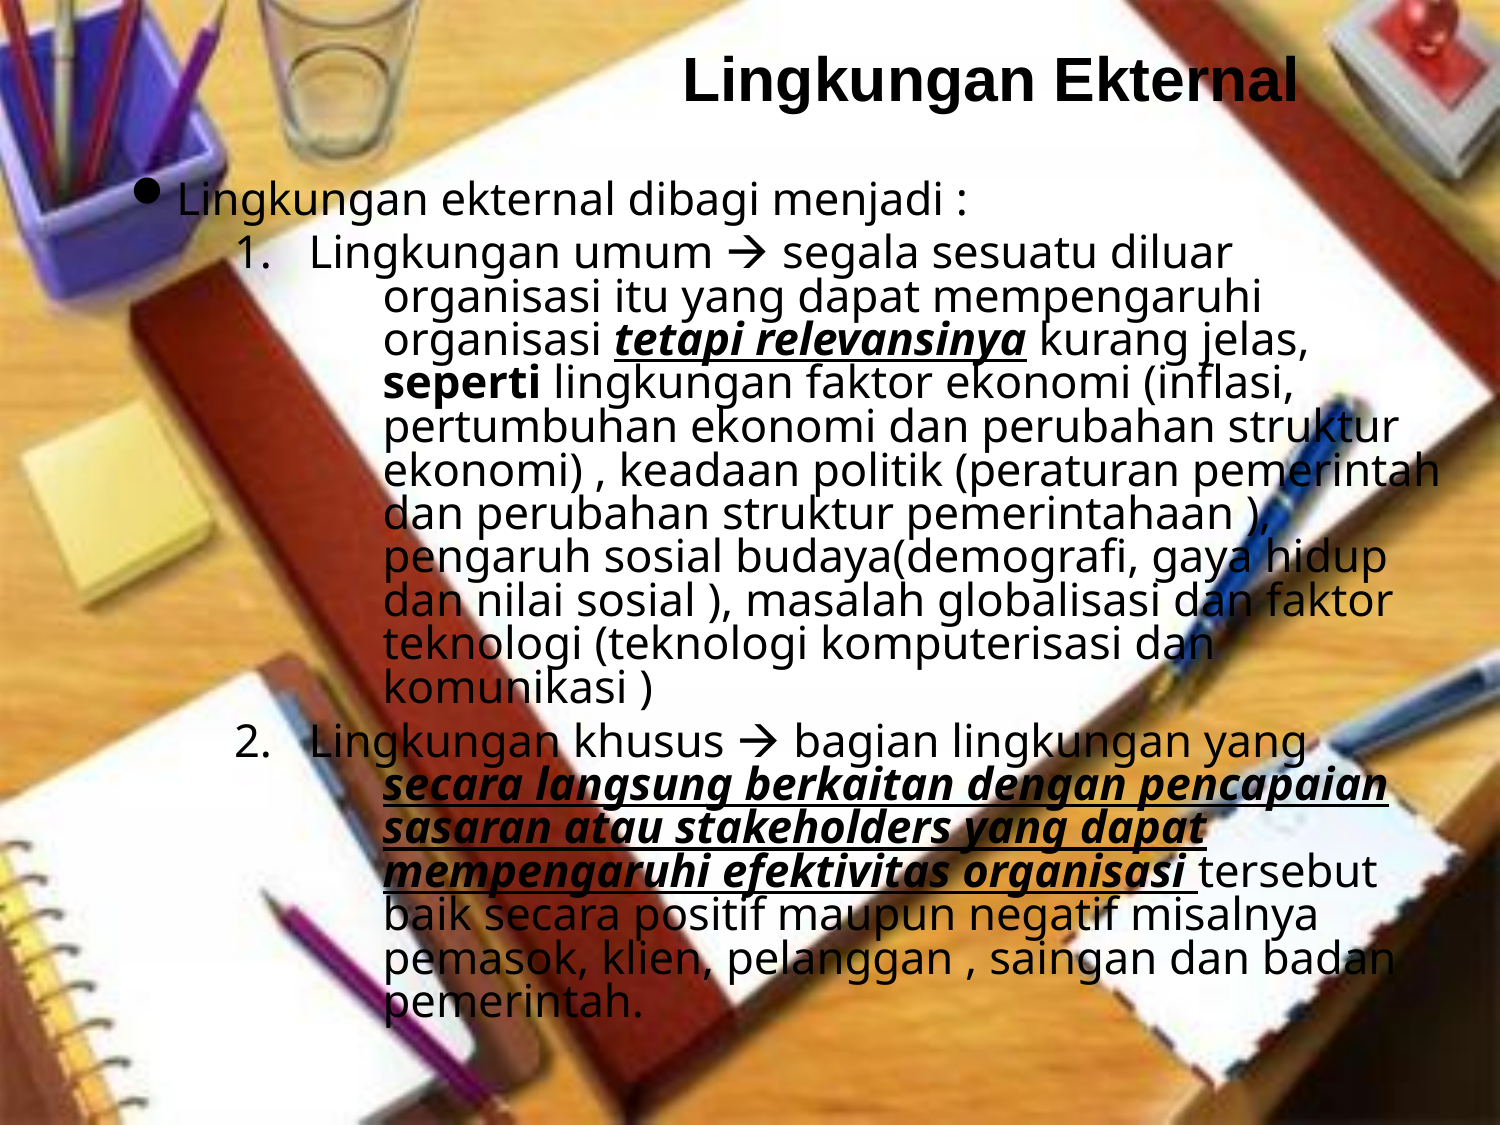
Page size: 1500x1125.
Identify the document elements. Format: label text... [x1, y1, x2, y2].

text_box Lingkungan Ekternal [667, 31, 1436, 122]
list Lingkungan ekternal dibagi menjadi : Lingkungan umum  segala sesuatu diluar organisasi itu yang dapat mempengaruhi organisasi tetapi relevansinya kurang jelas, seperti lingkungan faktor ekonomi (inflasi, pertumbuhan ekonomi dan perubahan struktur ekonomi) , keadaan politik (peraturan pemerintah dan perubahan struktur pemerintahaan ), pengaruh sosial budaya(demografi, gaya hidup dan nilai sosial ), masalah globalisasi dan faktor teknologi (teknologi komputerisasi dan komunikasi ) Lingkungan khusus  bagian lingkungan yang secara langsung berkaitan dengan pencapaian sasaran atau stakeholders yang dapat mempengaruhi efektivitas organisasi tersebut baik secara positif maupun negatif misalnya pemasok, klien, pelanggan , saingan dan badan pemerintah. [88, 172, 1459, 1035]
